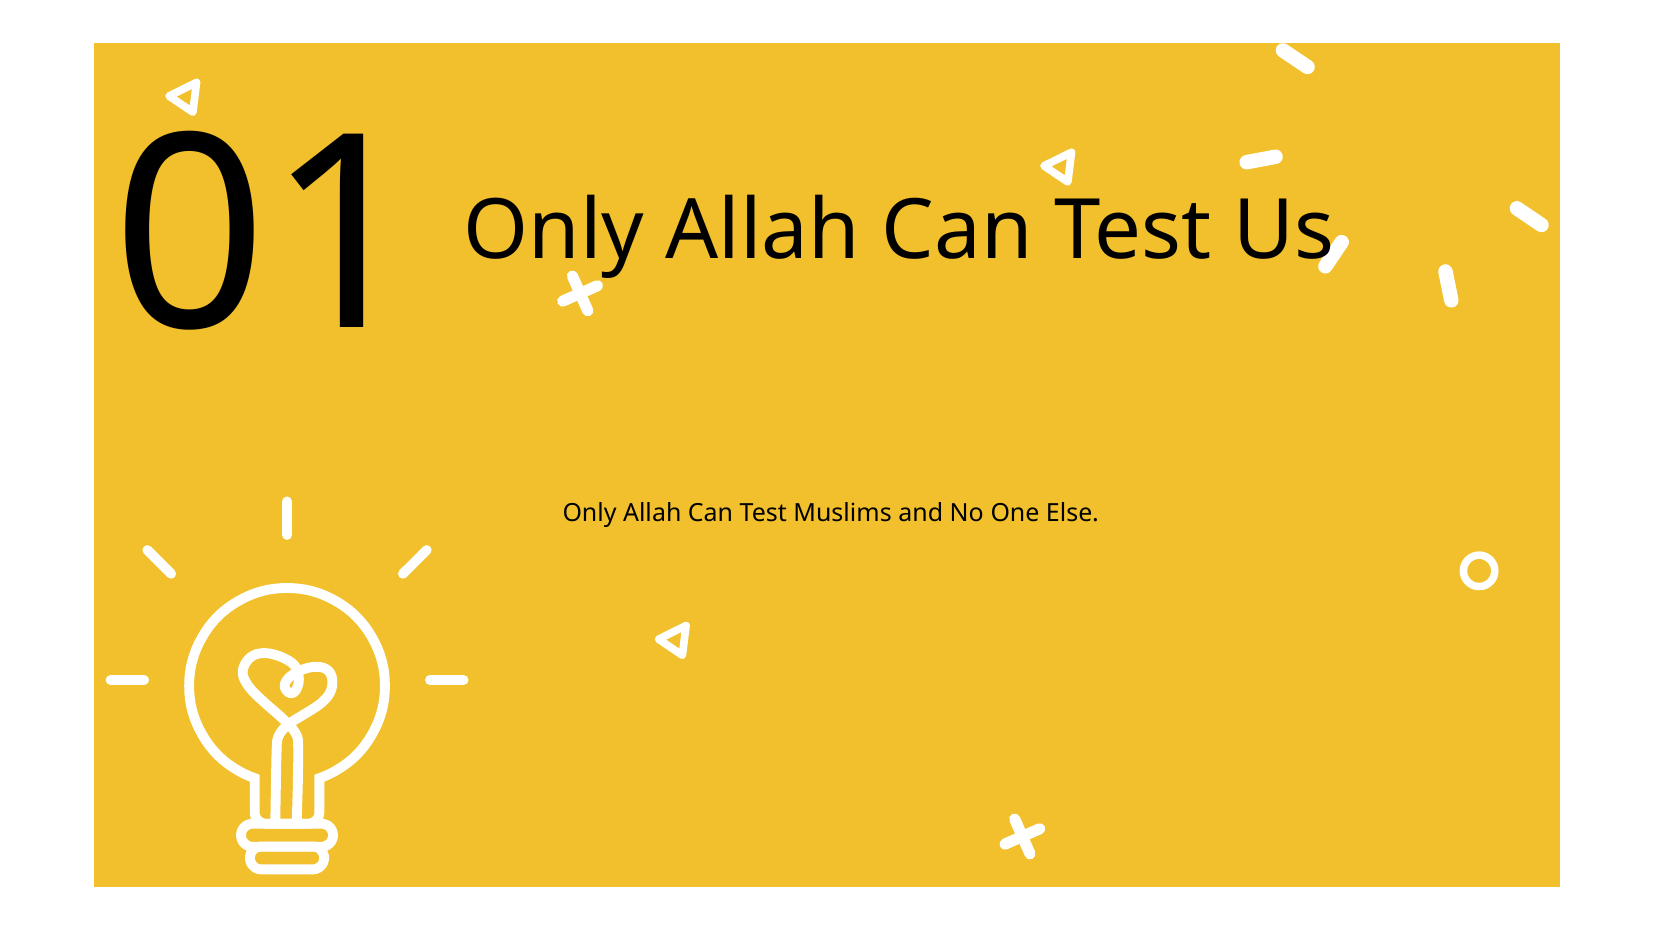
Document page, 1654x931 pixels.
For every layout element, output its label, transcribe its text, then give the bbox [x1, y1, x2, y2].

title 01 [112, 37, 532, 407]
title Only Allah Can Test Us [532, 112, 1388, 340]
text_box Only Allah Can Test Muslims and No One Else. [562, 460, 1223, 564]
